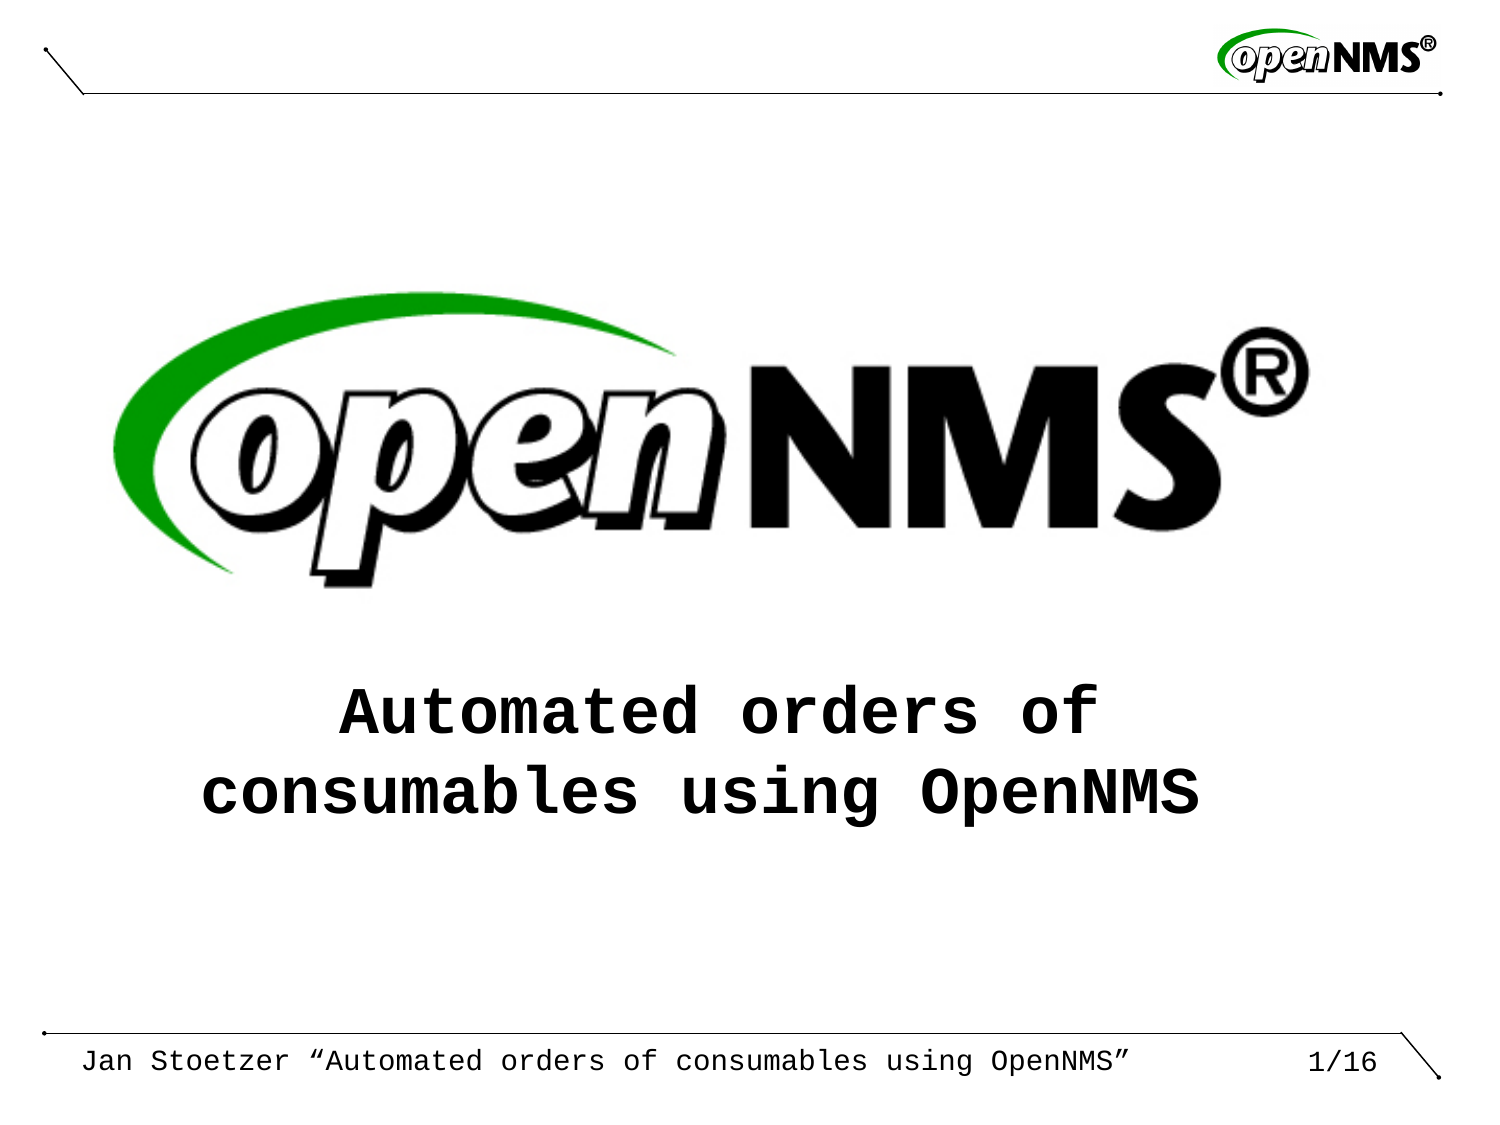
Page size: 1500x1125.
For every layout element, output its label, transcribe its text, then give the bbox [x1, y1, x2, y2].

picture [1213, 24, 1441, 87]
text_box Automated orders of consumables using OpenNMS [120, 660, 1321, 835]
picture [91, 269, 1336, 612]
